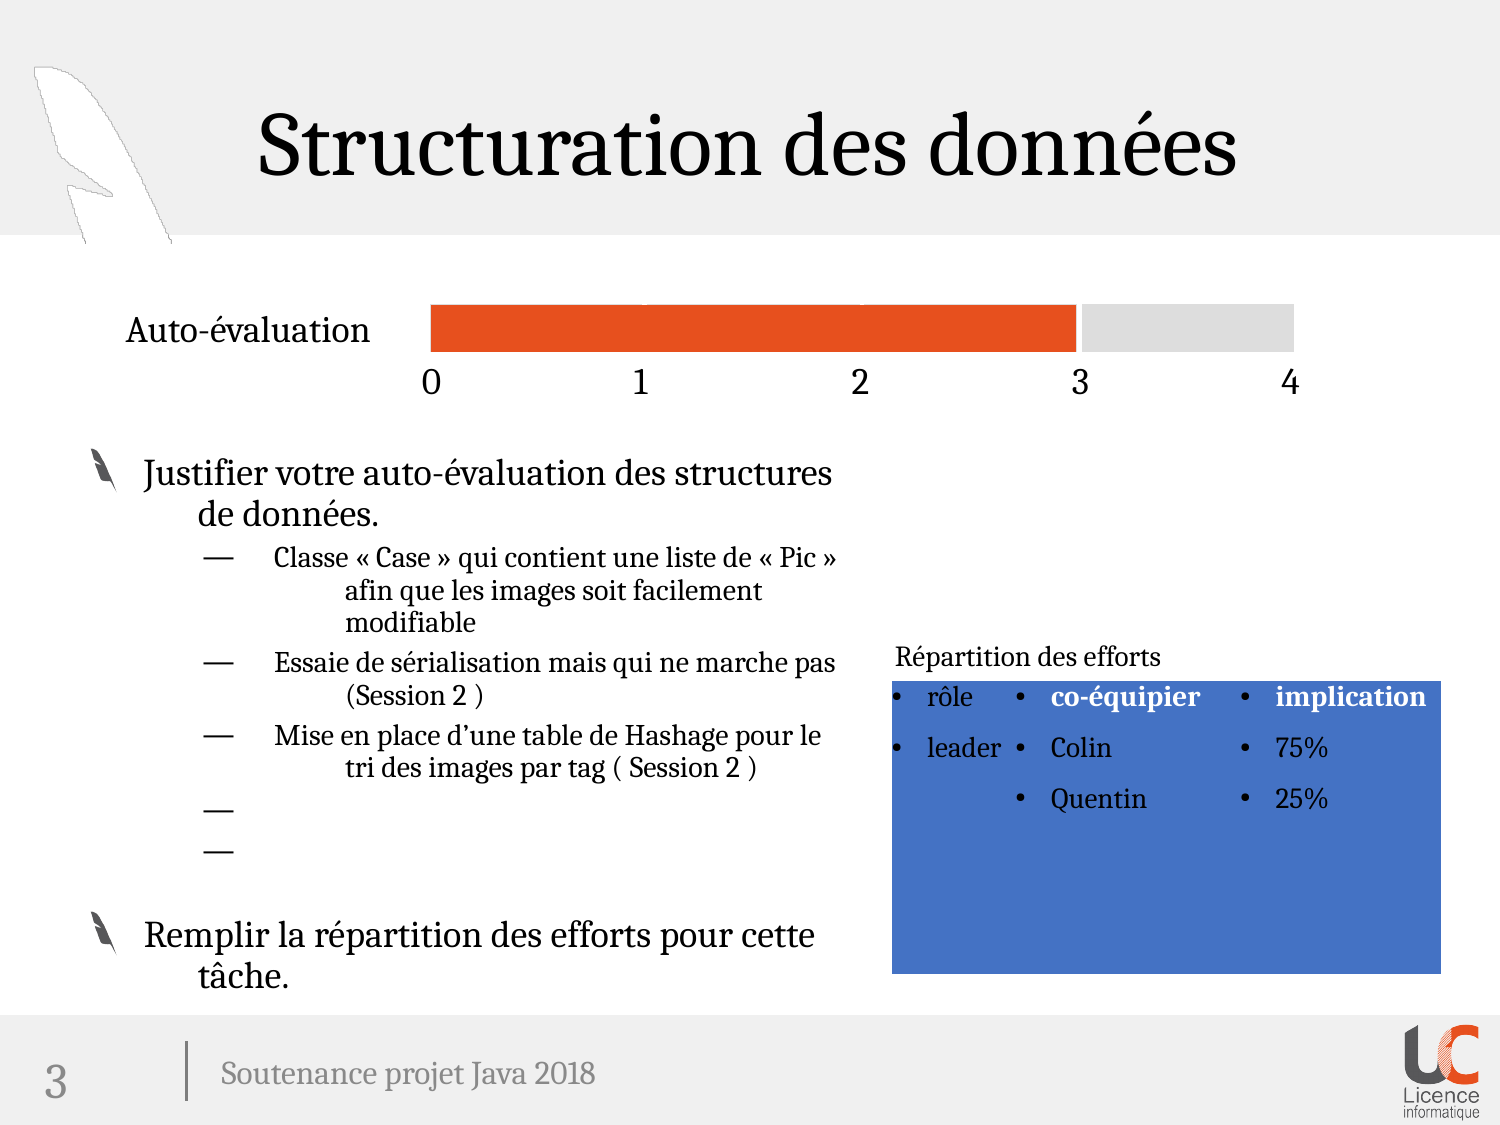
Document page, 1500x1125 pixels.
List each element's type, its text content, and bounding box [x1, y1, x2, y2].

table_cell [892, 906, 1016, 974]
table_cell [892, 782, 1016, 850]
table_cell 75% [1240, 731, 1441, 782]
table_cell Colin [1016, 731, 1240, 782]
table_header rôle [892, 681, 1016, 731]
table_cell [1240, 906, 1441, 974]
table_header co-équipier [1016, 681, 1240, 731]
text_box Soutenance projet Java 2018 [206, 1041, 939, 1102]
title Structuration des données [75, 45, 1426, 233]
table_header implication [1240, 681, 1441, 731]
table_cell [1016, 850, 1240, 906]
list Justifier votre auto-évaluation des structures de données. Classe « Case » qui contient une liste de « Pic » afin que les images soit facilement modifiable Essaie de sérialisation mais qui ne marche pas (Session 2 ) Mise en place d’une table de Hashage pour le tri des images par tag ( Session 2 ) Remplir la répartition des efforts pour cette tâche. [75, 444, 869, 1005]
table_cell Quentin [1016, 782, 1240, 850]
text_box [29, 1041, 160, 1102]
text_box [431, 305, 1076, 352]
text_box Répartition des efforts [879, 630, 1193, 681]
table_cell [892, 850, 1016, 906]
table_cell [1240, 850, 1441, 906]
table_cell leader [892, 731, 1016, 782]
table_cell 25% [1240, 782, 1441, 850]
table_cell [1016, 906, 1240, 974]
